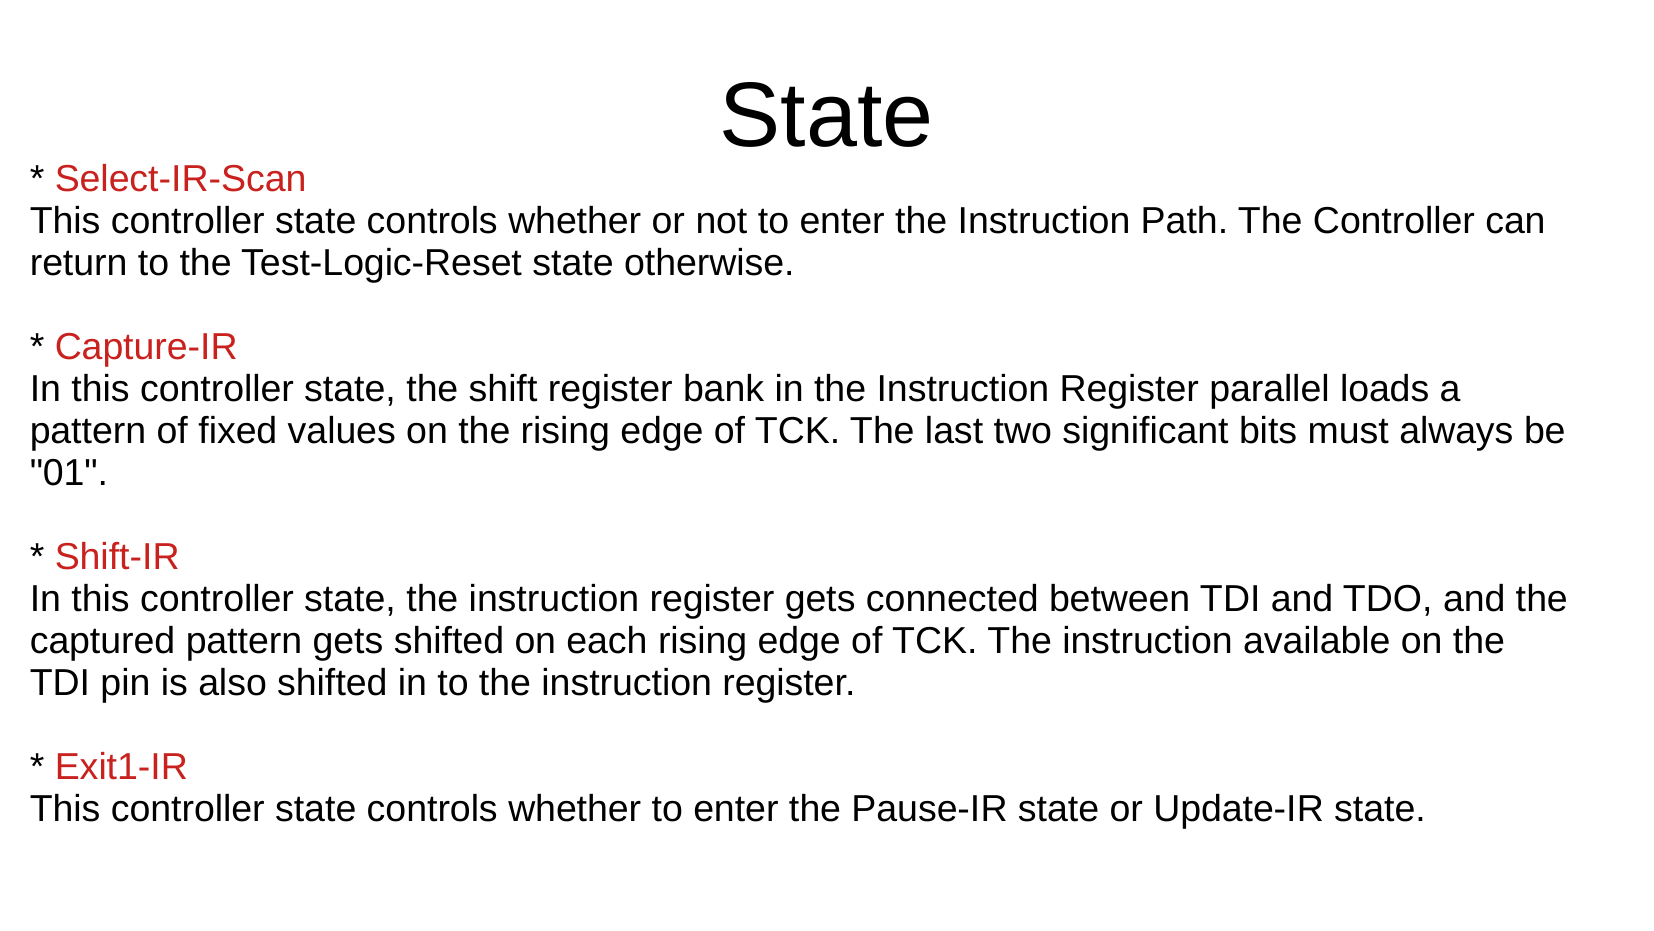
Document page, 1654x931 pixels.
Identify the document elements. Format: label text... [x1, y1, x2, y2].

text_box * Select-IR-Scan This controller state controls whether or not to enter the Instruction Path. The Controller can return to the Test-Logic-Reset state otherwise. * Capture-IR In this controller state, the shift register bank in the Instruction Register parallel loads a pattern of fixed values on the rising edge of TCK. The last two significant bits must always be "01". * Shift-IR In this controller state, the instruction register gets connected between TDI and TDO, and the captured pattern gets shifted on each rising edge of TCK. The instruction available on the TDI pin is also shifted in to the instruction register. * Exit1-IR This controller state controls whether to enter the Pause-IR state or Update-IR state. [15, 150, 1591, 860]
title State [82, 37, 1571, 150]
